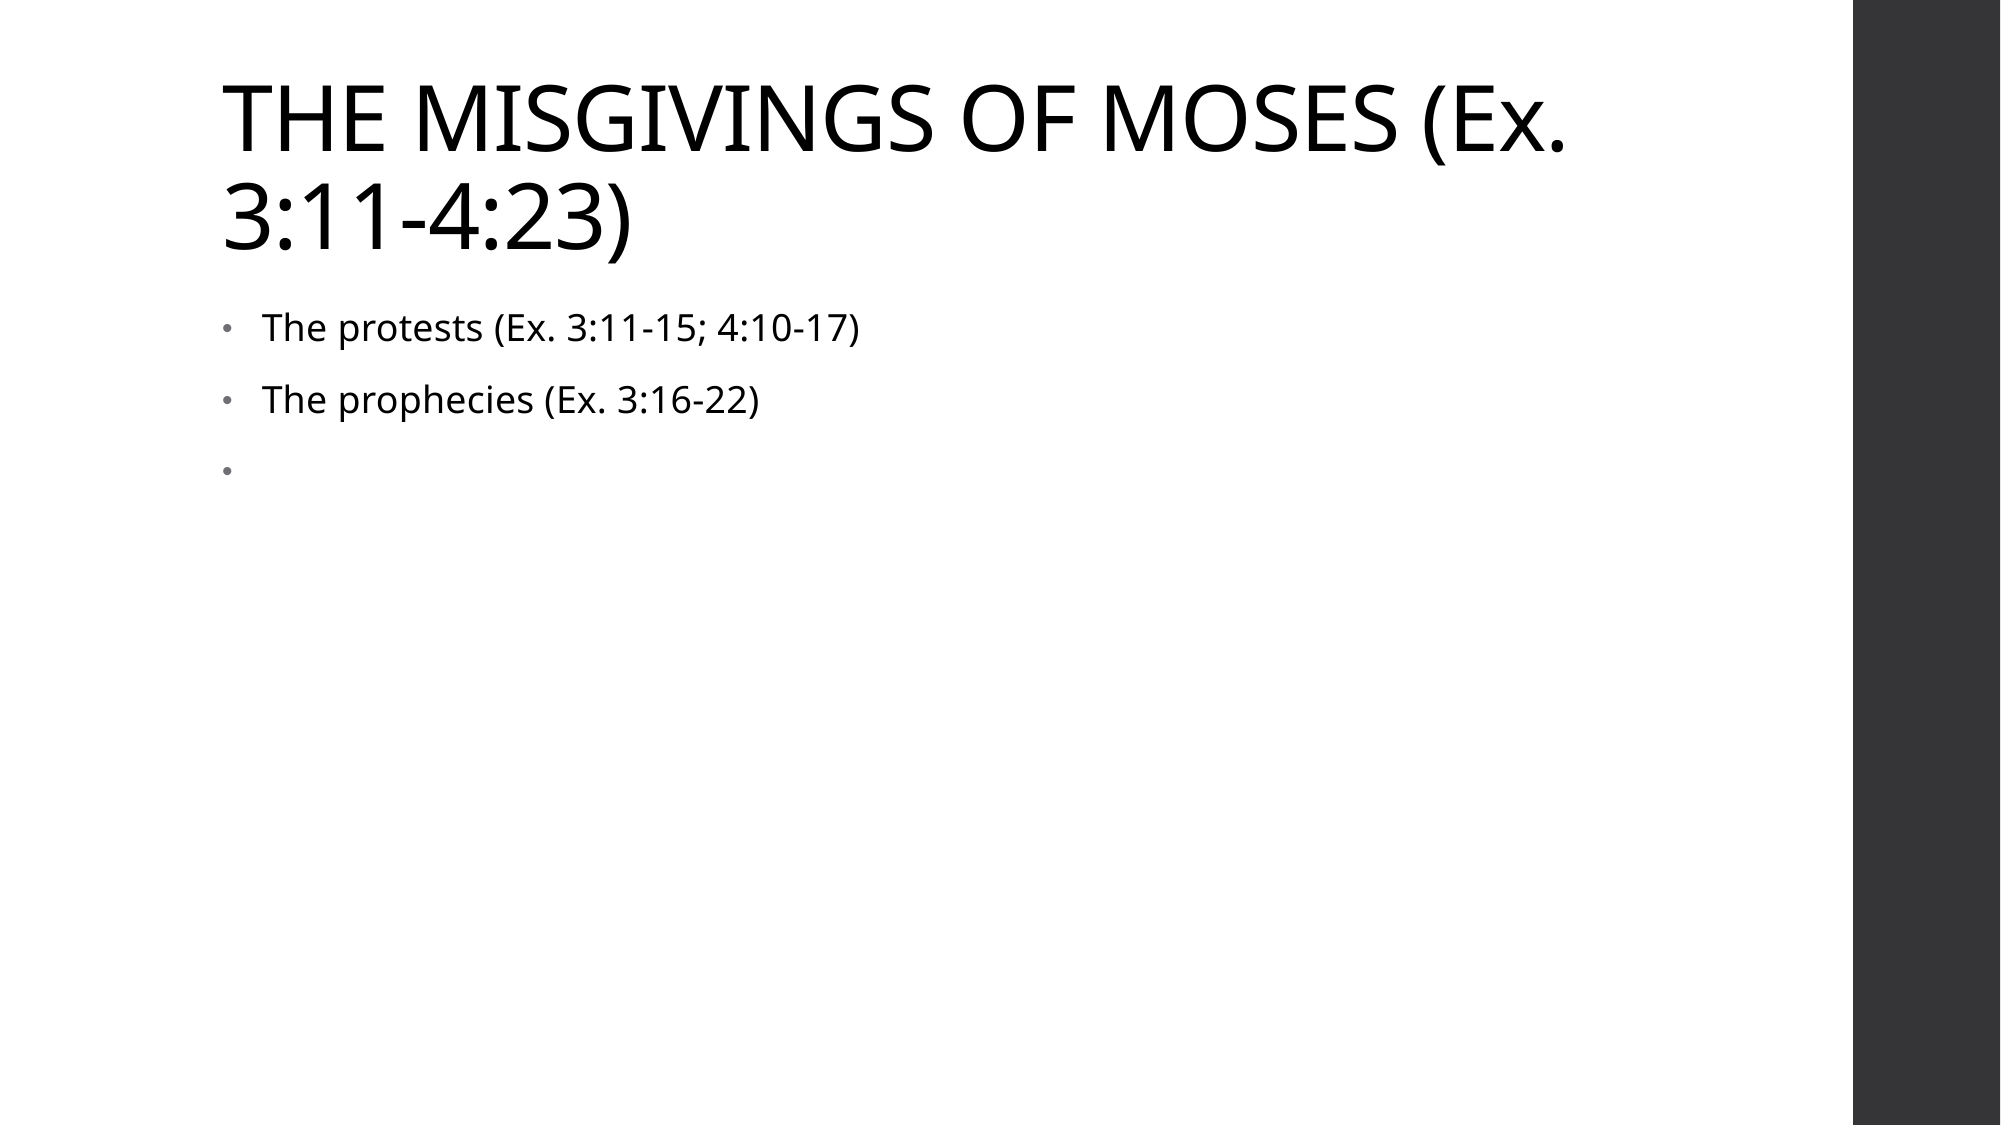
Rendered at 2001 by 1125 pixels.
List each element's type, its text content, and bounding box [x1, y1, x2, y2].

title THE MISGIVINGS OF MOSES (Ex. 3:11-4:23) [206, 60, 1797, 278]
list The protests (Ex. 3:11-15; 4:10-17) The prophecies (Ex. 3:16-22) [206, 299, 1617, 1014]
